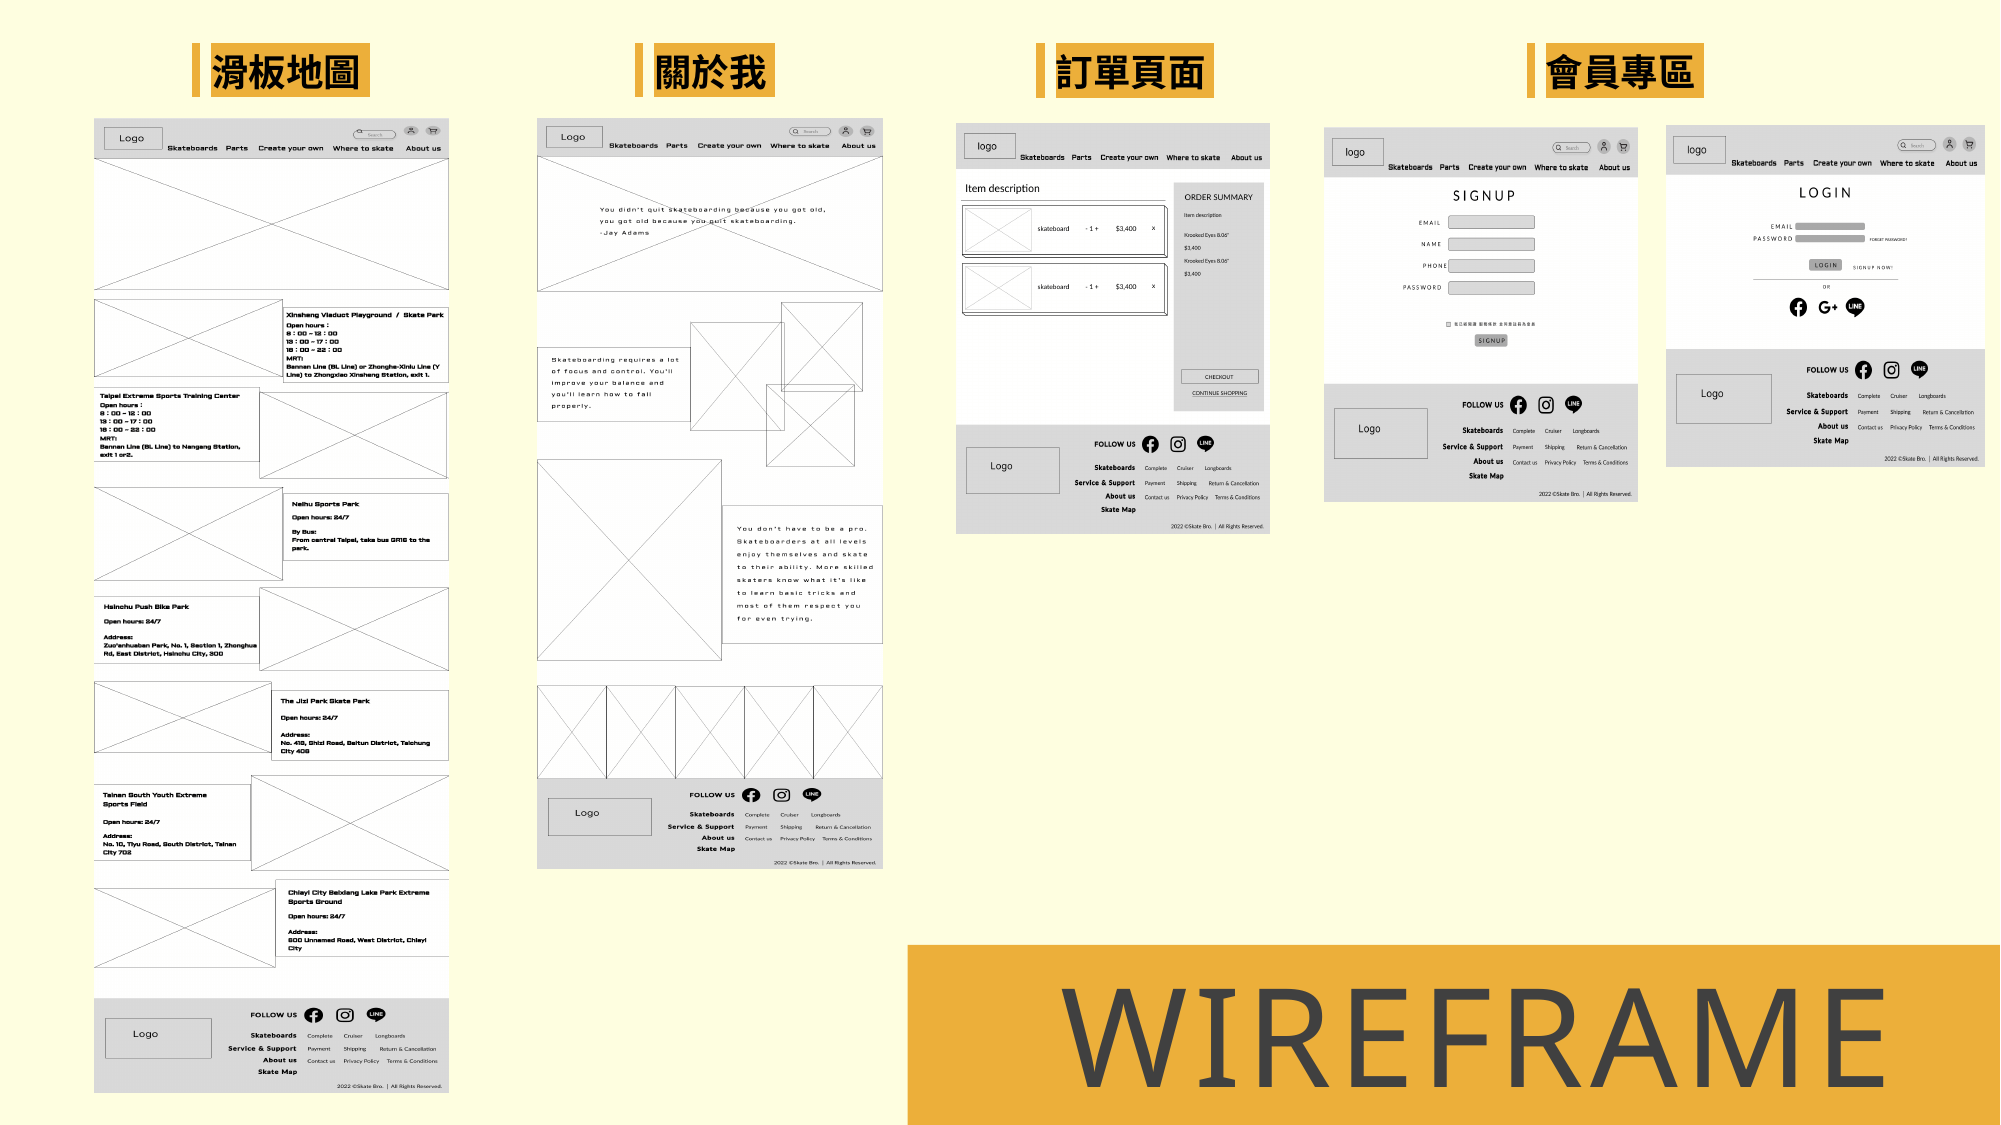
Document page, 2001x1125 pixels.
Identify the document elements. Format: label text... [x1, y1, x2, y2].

text_box WIREFRAME [980, 942, 1973, 1123]
picture [537, 118, 883, 869]
picture [1324, 127, 1638, 502]
text_box 會員專區 [1511, 35, 1725, 101]
text_box 訂單頁面 [1021, 35, 1235, 101]
text_box 滑板地圖 [177, 35, 390, 101]
text_box [907, 944, 2000, 1125]
text_box 關於我 [620, 35, 833, 101]
picture [956, 123, 1270, 534]
picture [1666, 125, 1985, 467]
picture [94, 118, 449, 1093]
